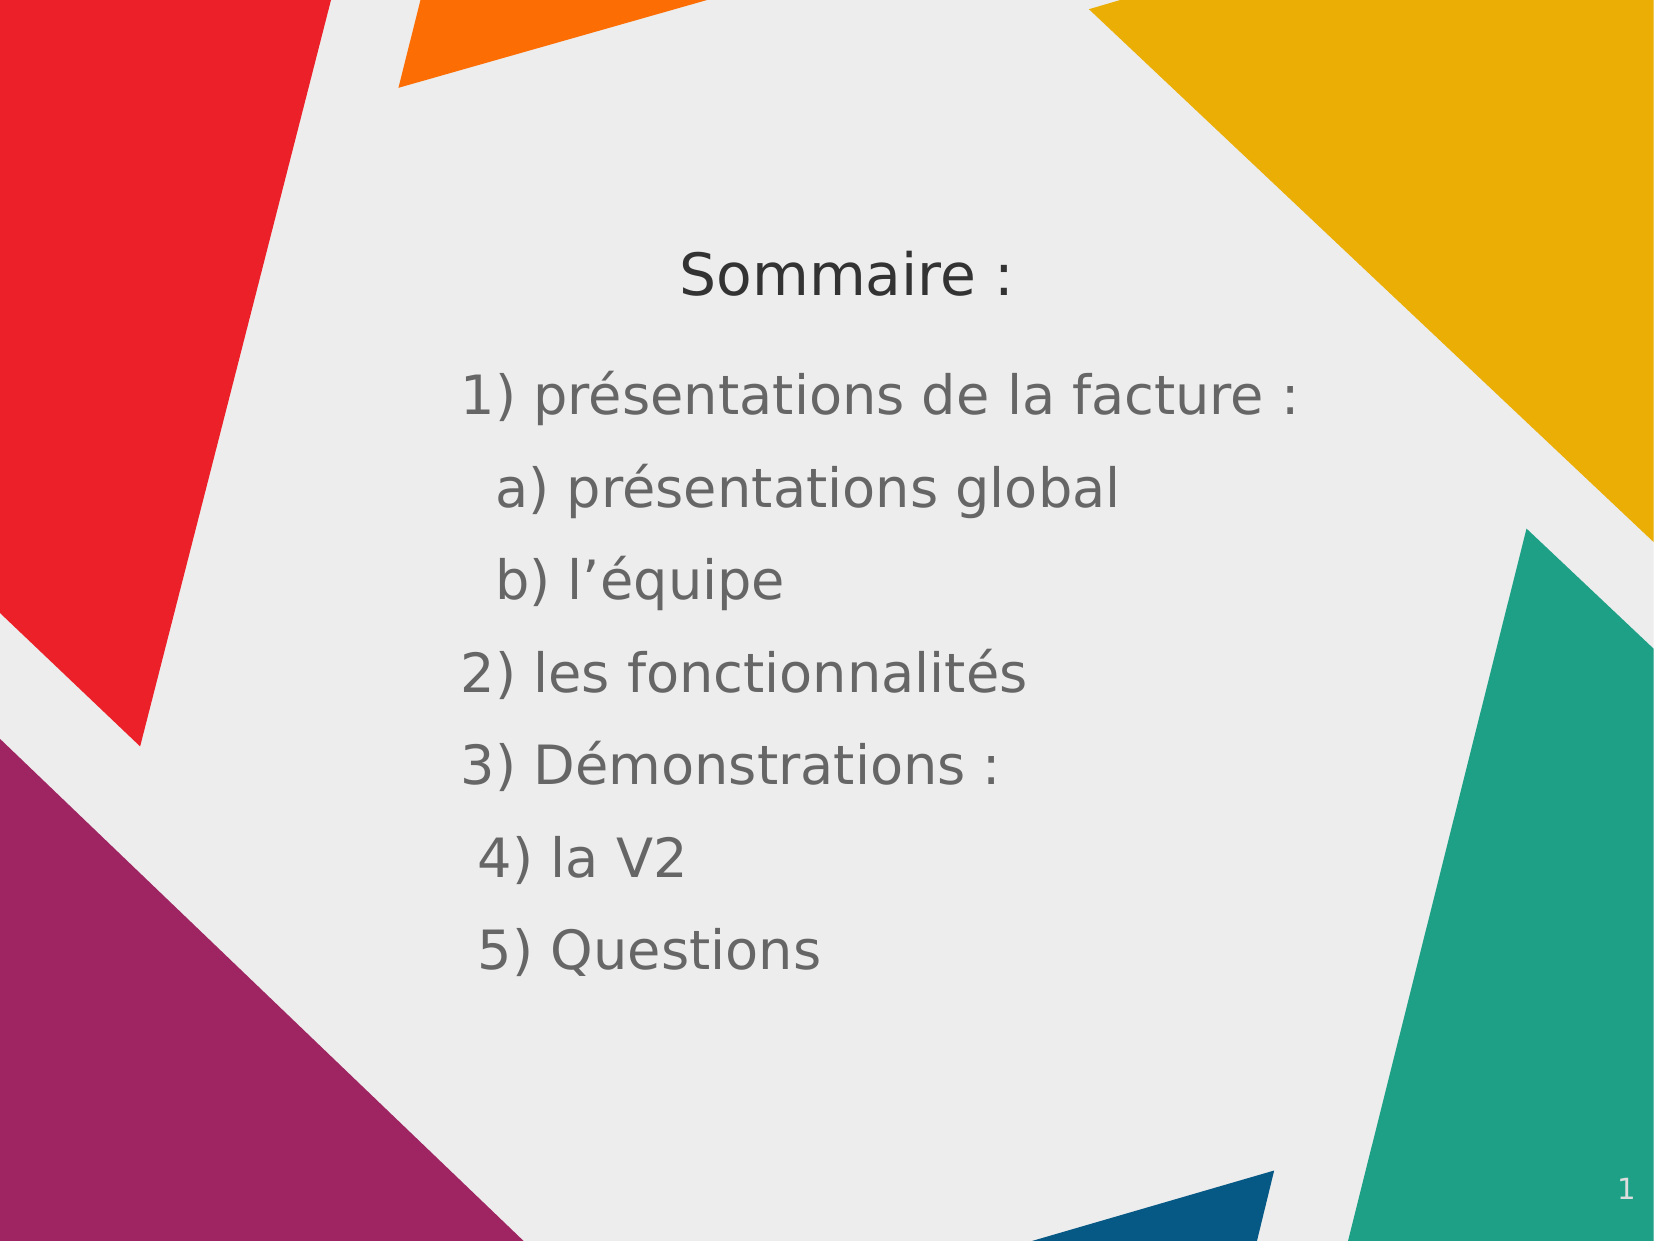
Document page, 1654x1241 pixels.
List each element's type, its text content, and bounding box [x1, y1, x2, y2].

title Sommaire : [135, 177, 1560, 374]
list 1) présentations de la facture : a) présentations global b) l’équipe 2) les fonctionnalités 3) Démonstrations : 4) la V2 5) Questions [389, 271, 1382, 1003]
